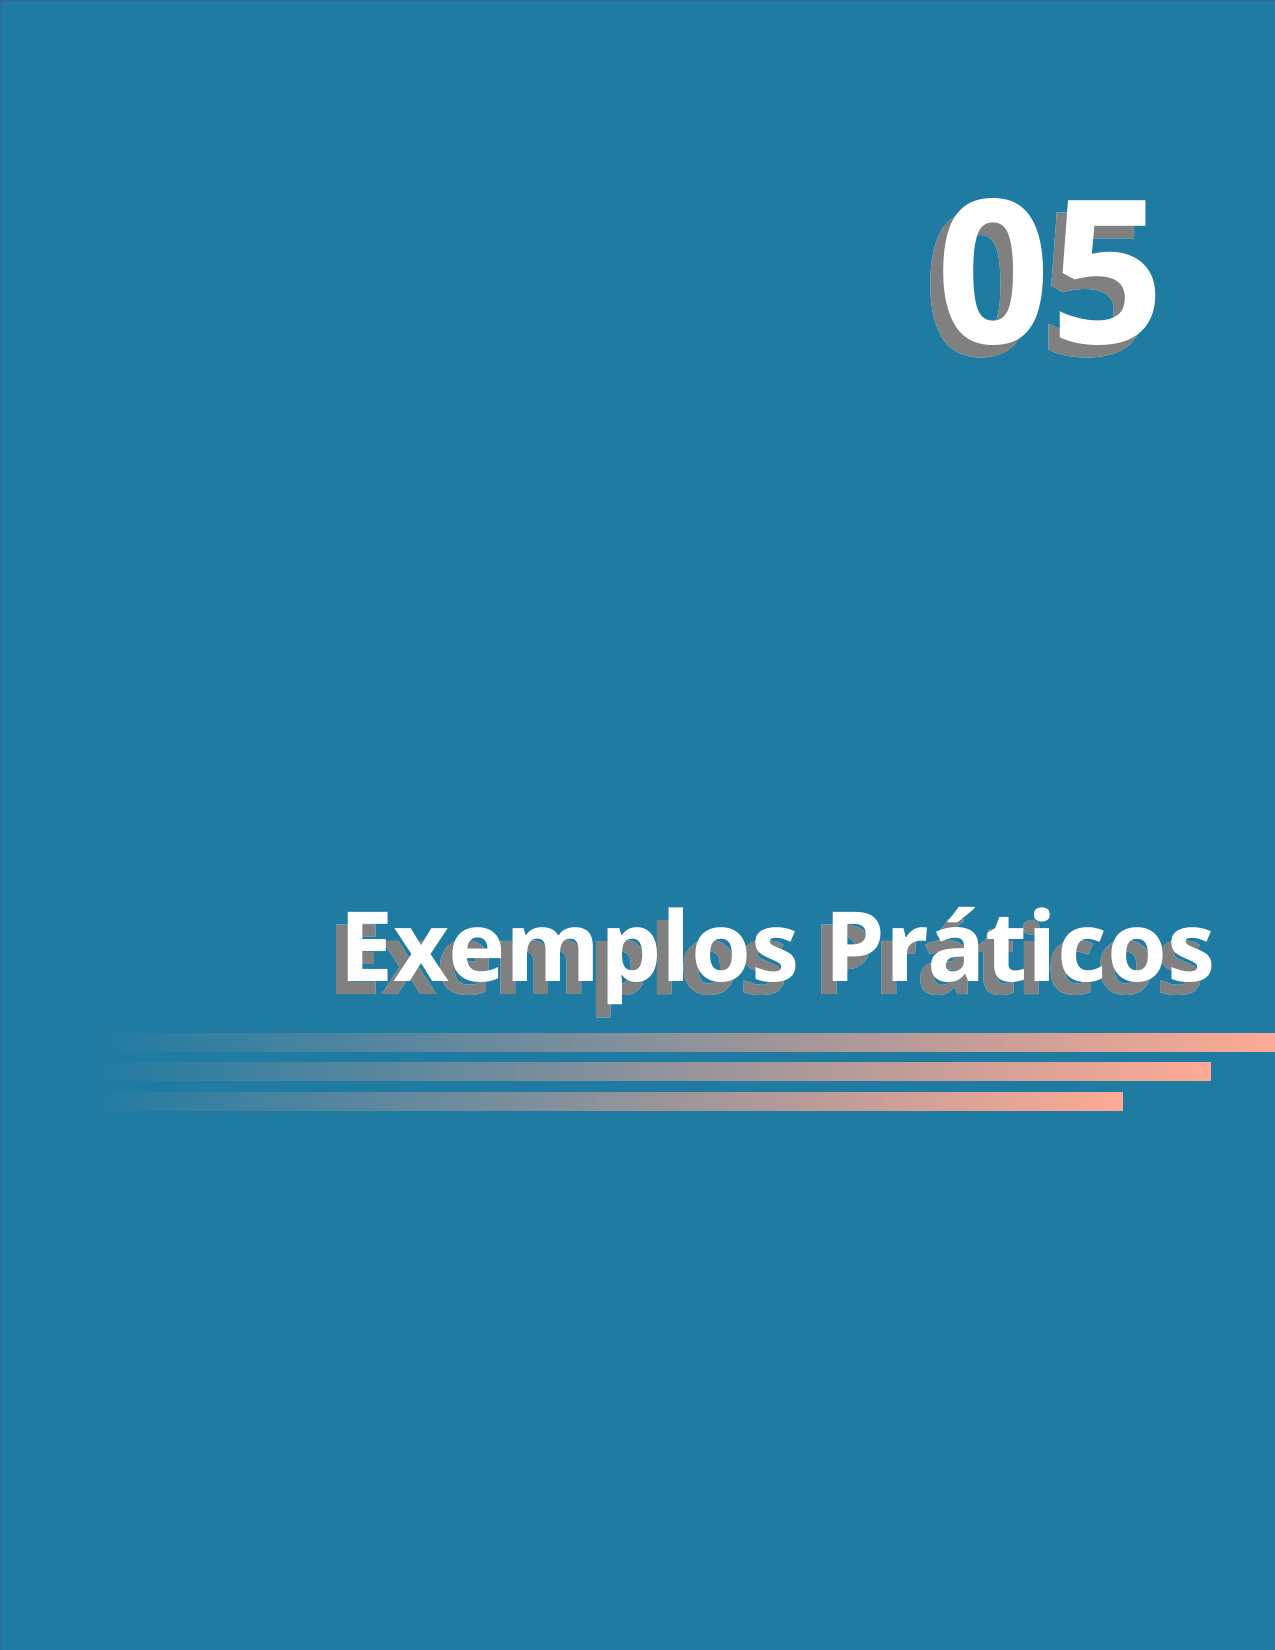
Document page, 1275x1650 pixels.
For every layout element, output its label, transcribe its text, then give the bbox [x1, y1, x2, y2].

text_box 05 [921, 59, 1217, 473]
text_box Exemplos Práticos [324, 856, 1247, 1018]
text_box [0, 0, 1275, 1650]
